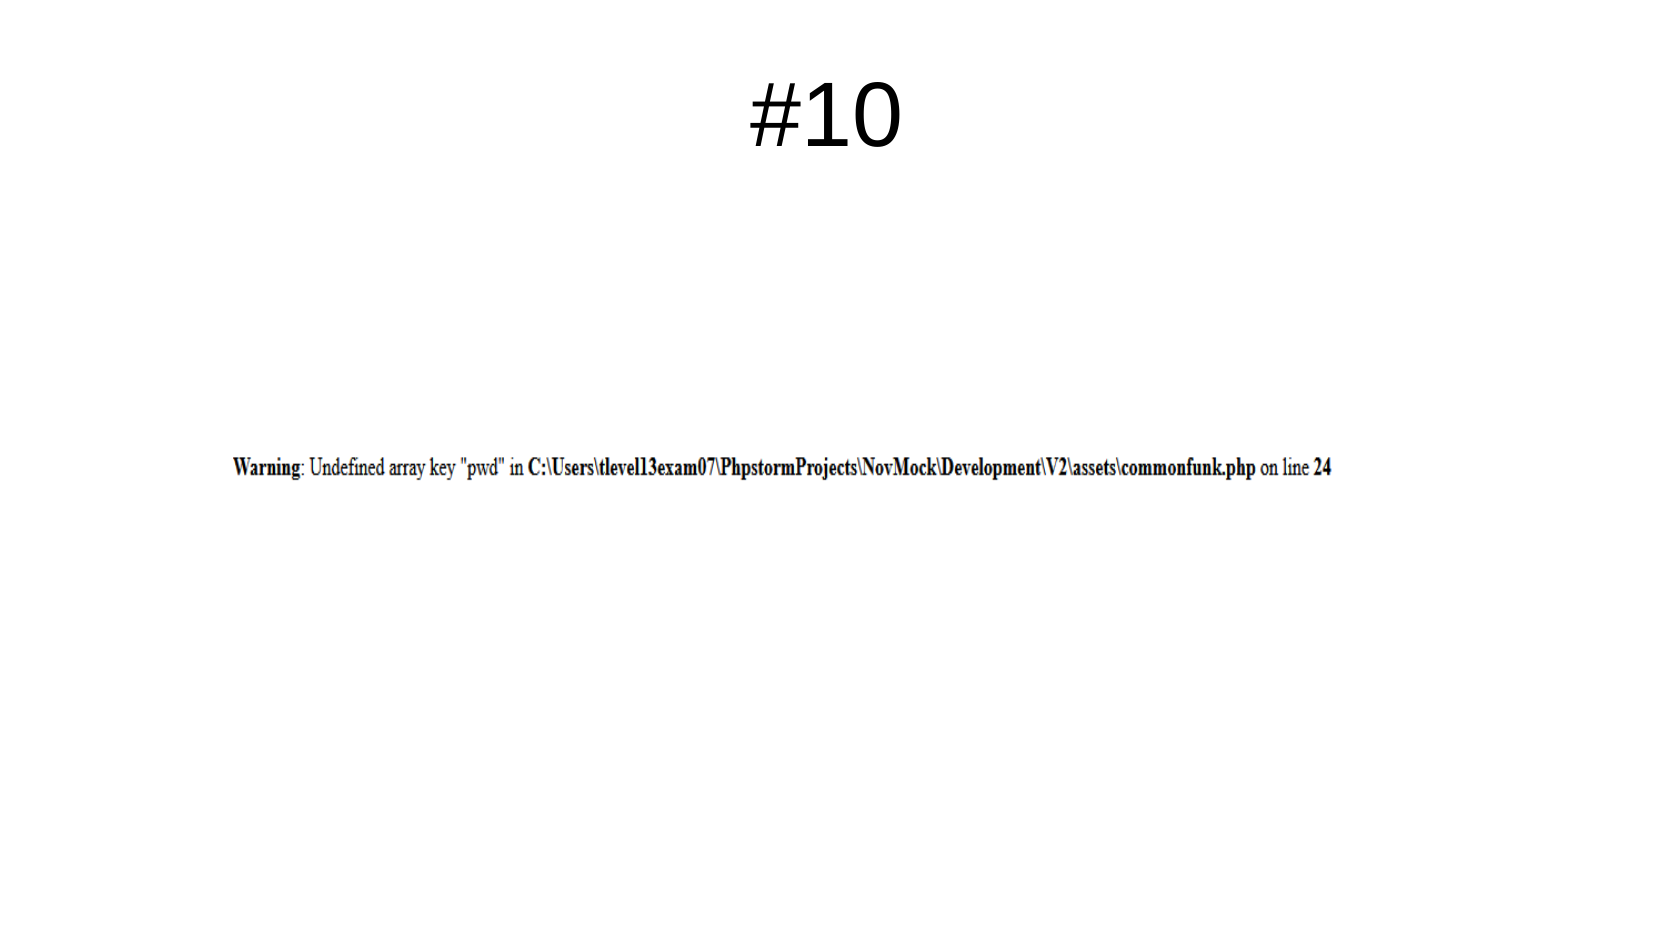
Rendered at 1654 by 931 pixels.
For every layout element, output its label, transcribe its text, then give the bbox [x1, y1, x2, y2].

picture [233, 448, 1356, 493]
title #10 [82, 37, 1571, 193]
